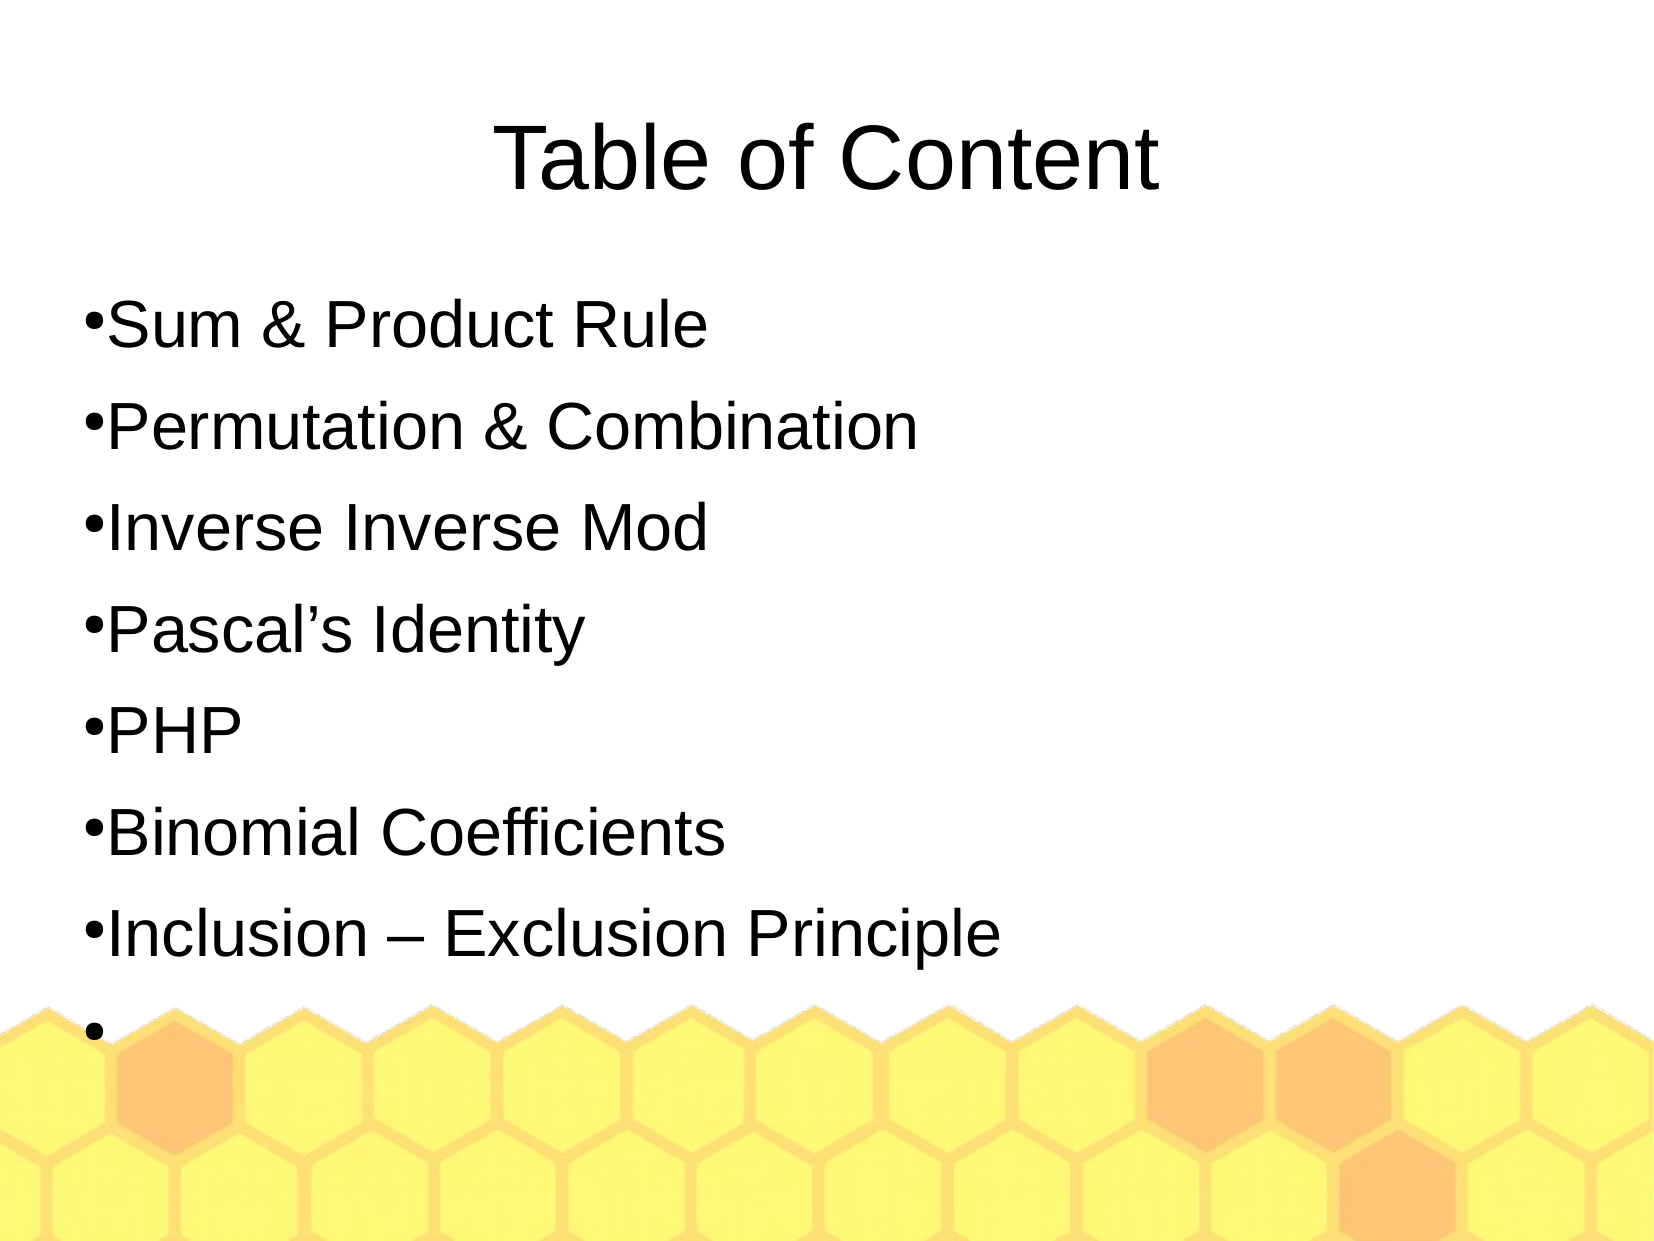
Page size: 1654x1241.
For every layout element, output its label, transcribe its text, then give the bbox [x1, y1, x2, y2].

list Sum & Product Rule Permutation & Combination Inverse Inverse Mod Pascal’s Identity PHP Binomial Coefficients Inclusion – Exclusion Principle [82, 290, 1571, 1010]
title Table of Content [82, 49, 1571, 257]
